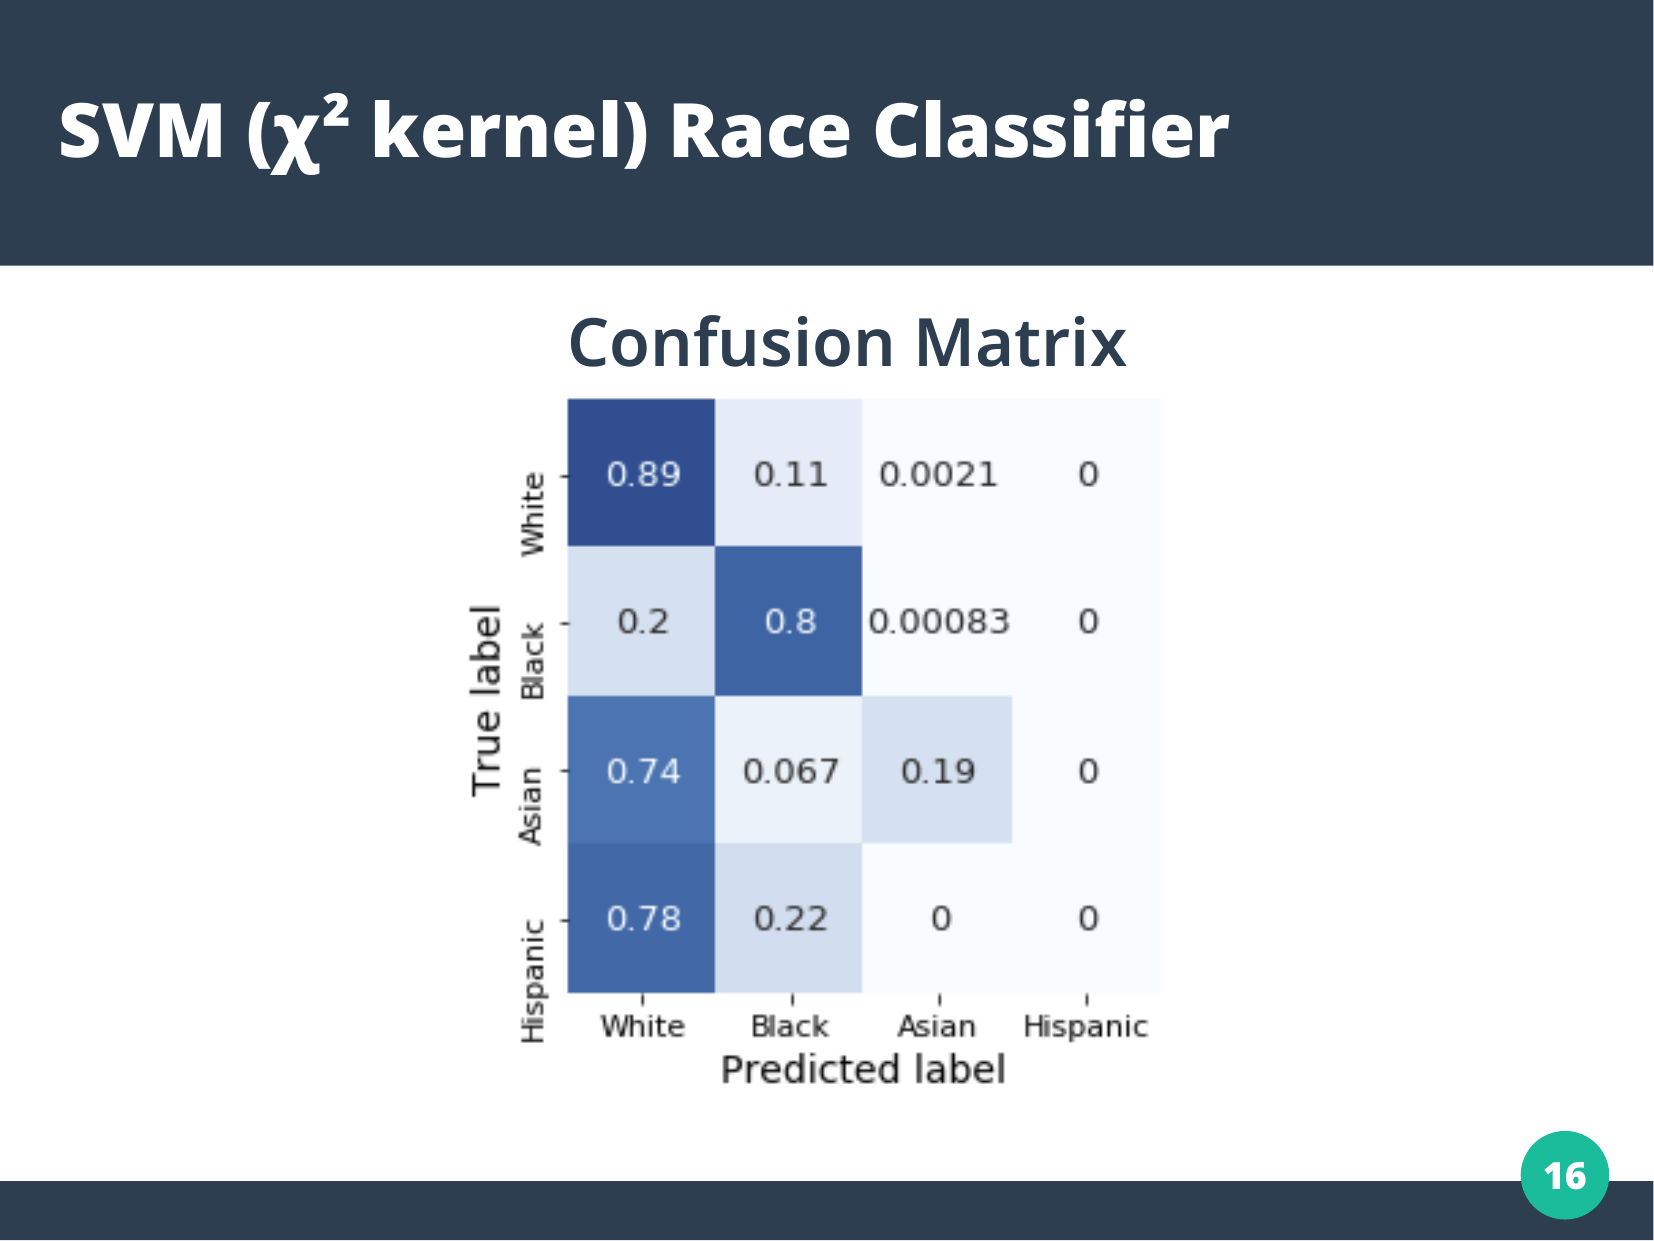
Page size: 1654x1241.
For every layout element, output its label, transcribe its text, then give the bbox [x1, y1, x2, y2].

picture [465, 421, 1171, 1092]
list Confusion Matrix [53, 295, 1589, 421]
title SVM (χ² kernel) Race Classifier [59, 49, 1595, 207]
